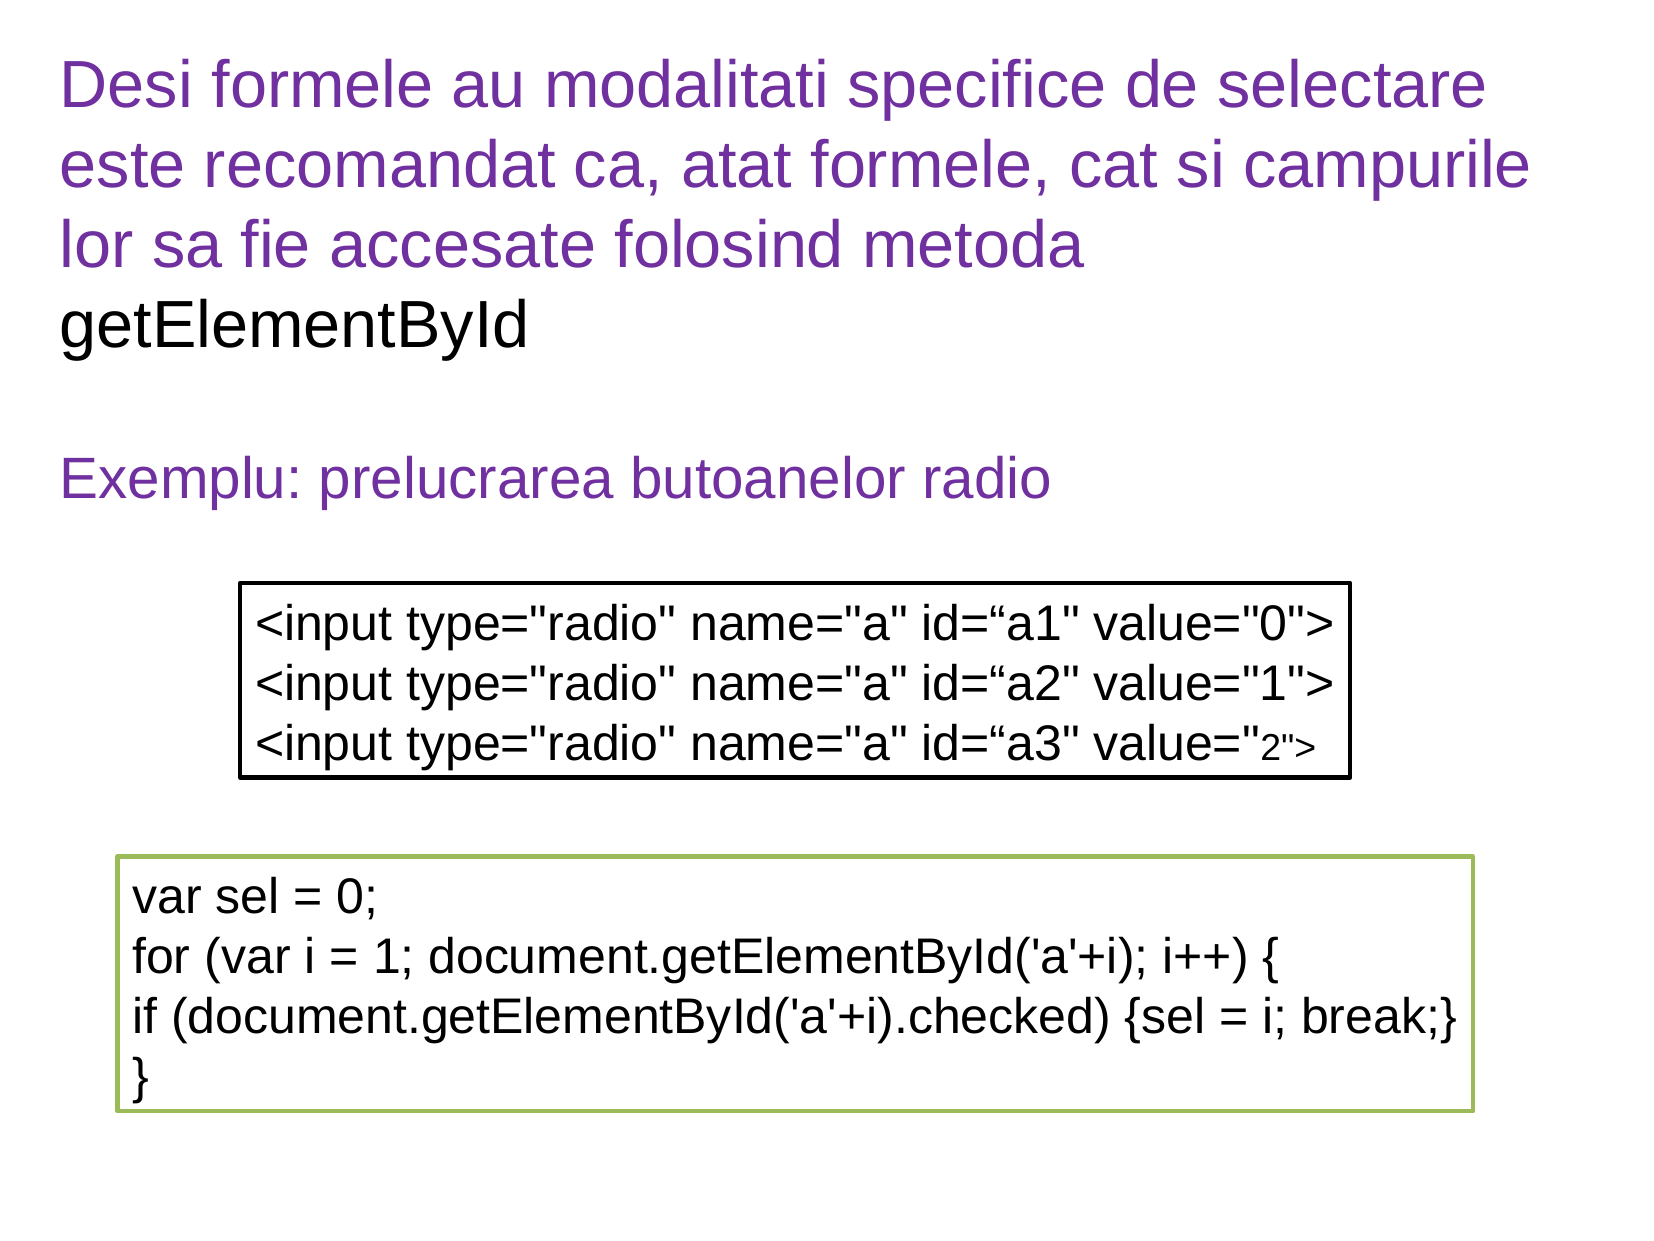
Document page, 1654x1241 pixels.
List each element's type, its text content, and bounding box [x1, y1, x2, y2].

text_box var sel = 0; for (var i = 1; document.getElementById('a'+i); i++) { if (document.getElementById('a'+i).checked) {sel = i; break;} } [117, 856, 1473, 1112]
text_box Desi formele au modalitati specifice de selectare este recomandat ca, atat formele, cat si campurile lor sa fie accesate folosind metoda getElementById Exemplu: prelucrarea butoanelor radio [45, 33, 1566, 1241]
text_box <input type="radio" name="a" id=“a1" value="0"> <input type="radio" name="a" id=“a2" value="1"> <input type="radio" name="a" id=“a3" value="2"> [240, 582, 1351, 778]
